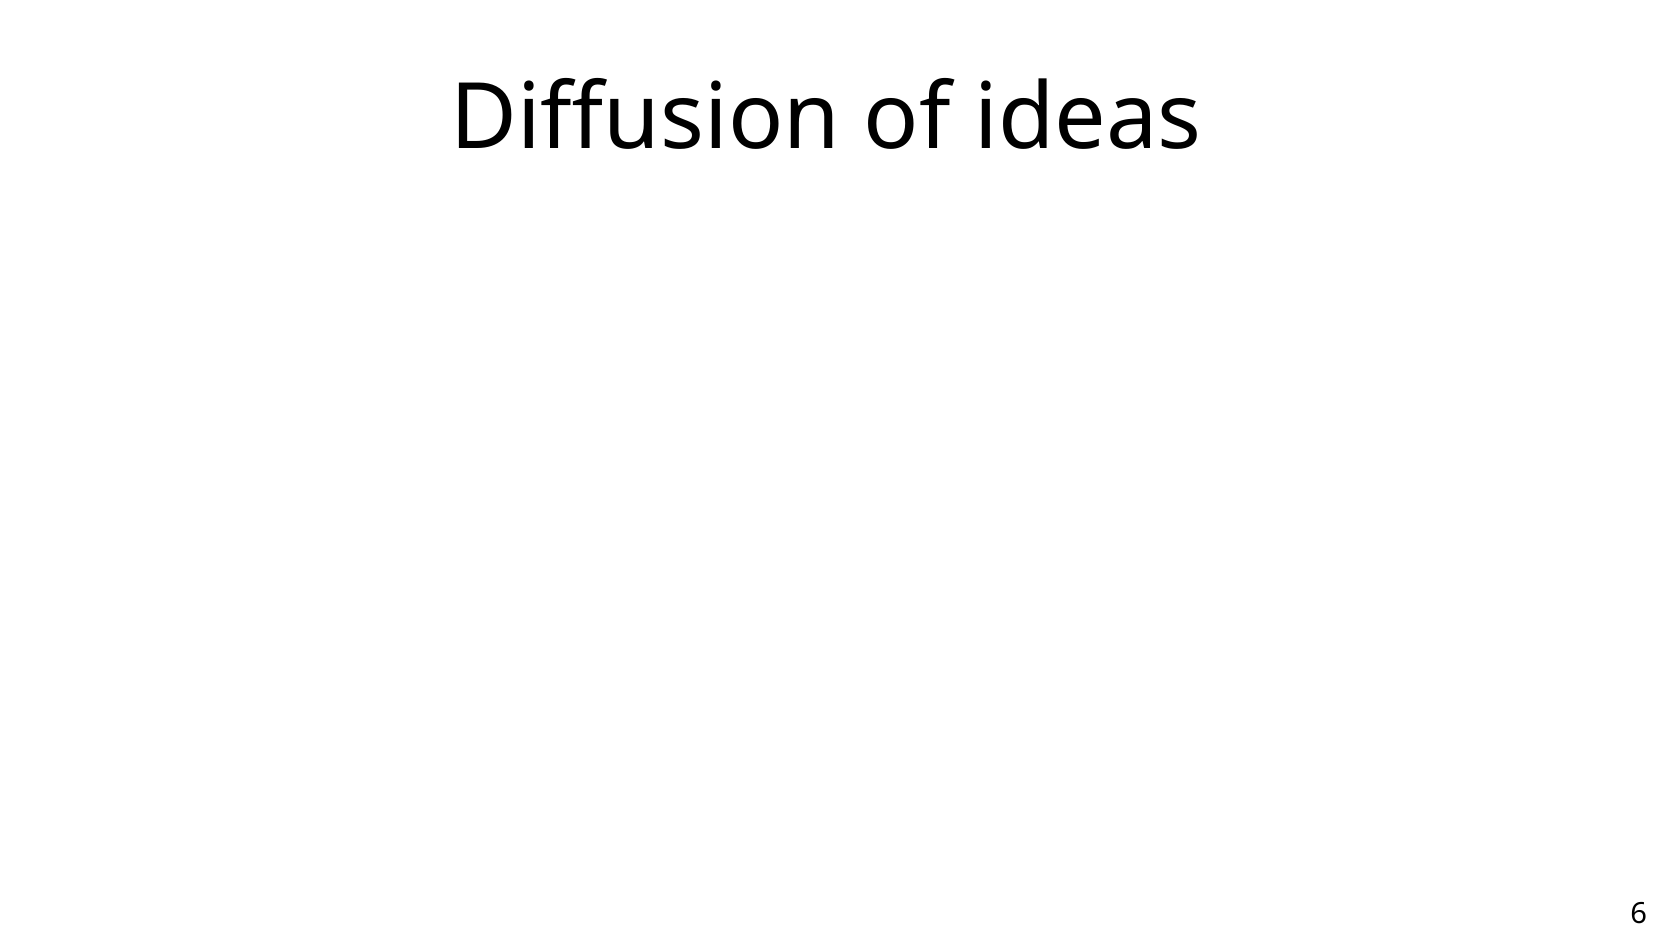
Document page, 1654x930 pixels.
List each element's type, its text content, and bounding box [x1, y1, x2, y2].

title Diffusion of ideas [82, 1, 1571, 225]
